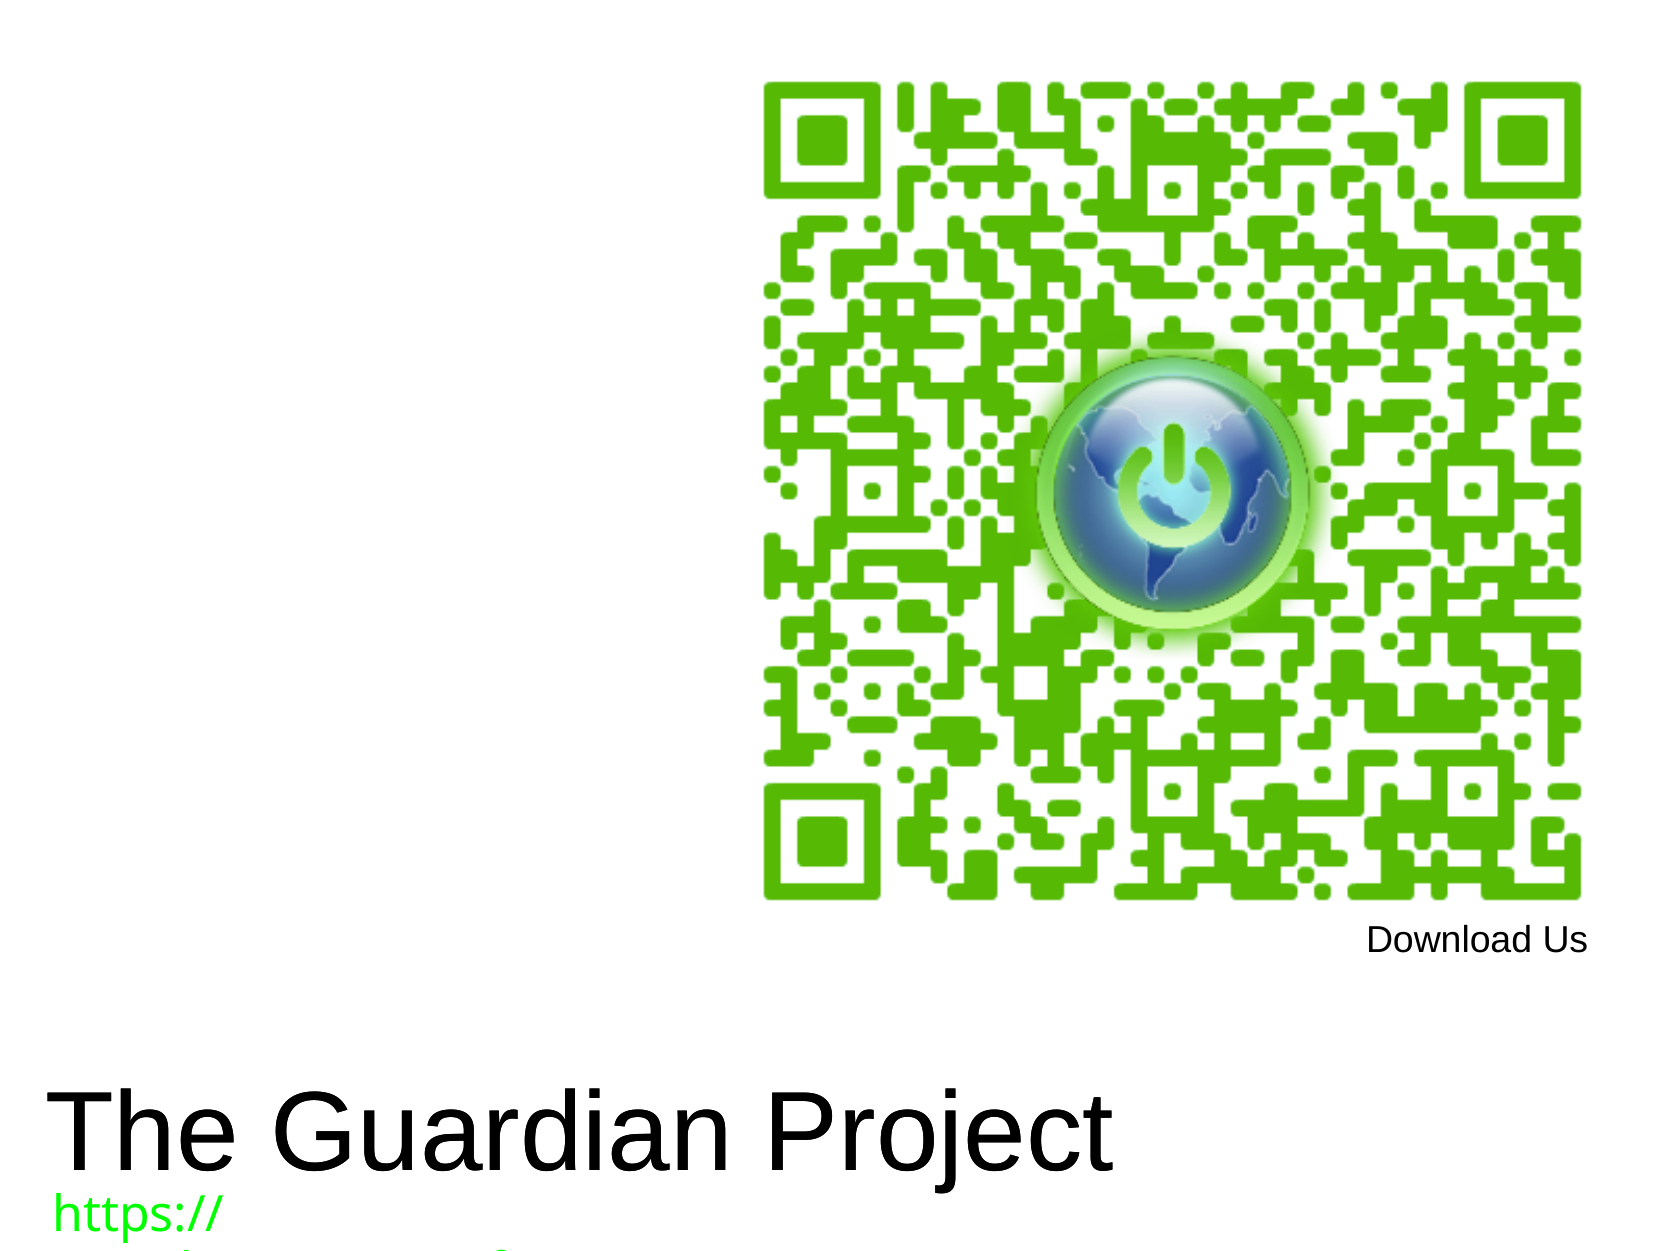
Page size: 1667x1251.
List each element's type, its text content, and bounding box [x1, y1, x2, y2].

title The Guardian Project [0, 1050, 1272, 1201]
text_box https://guardianproject.info [37, 1178, 688, 1251]
title Download Us [784, 906, 1667, 968]
picture [679, 0, 1667, 984]
